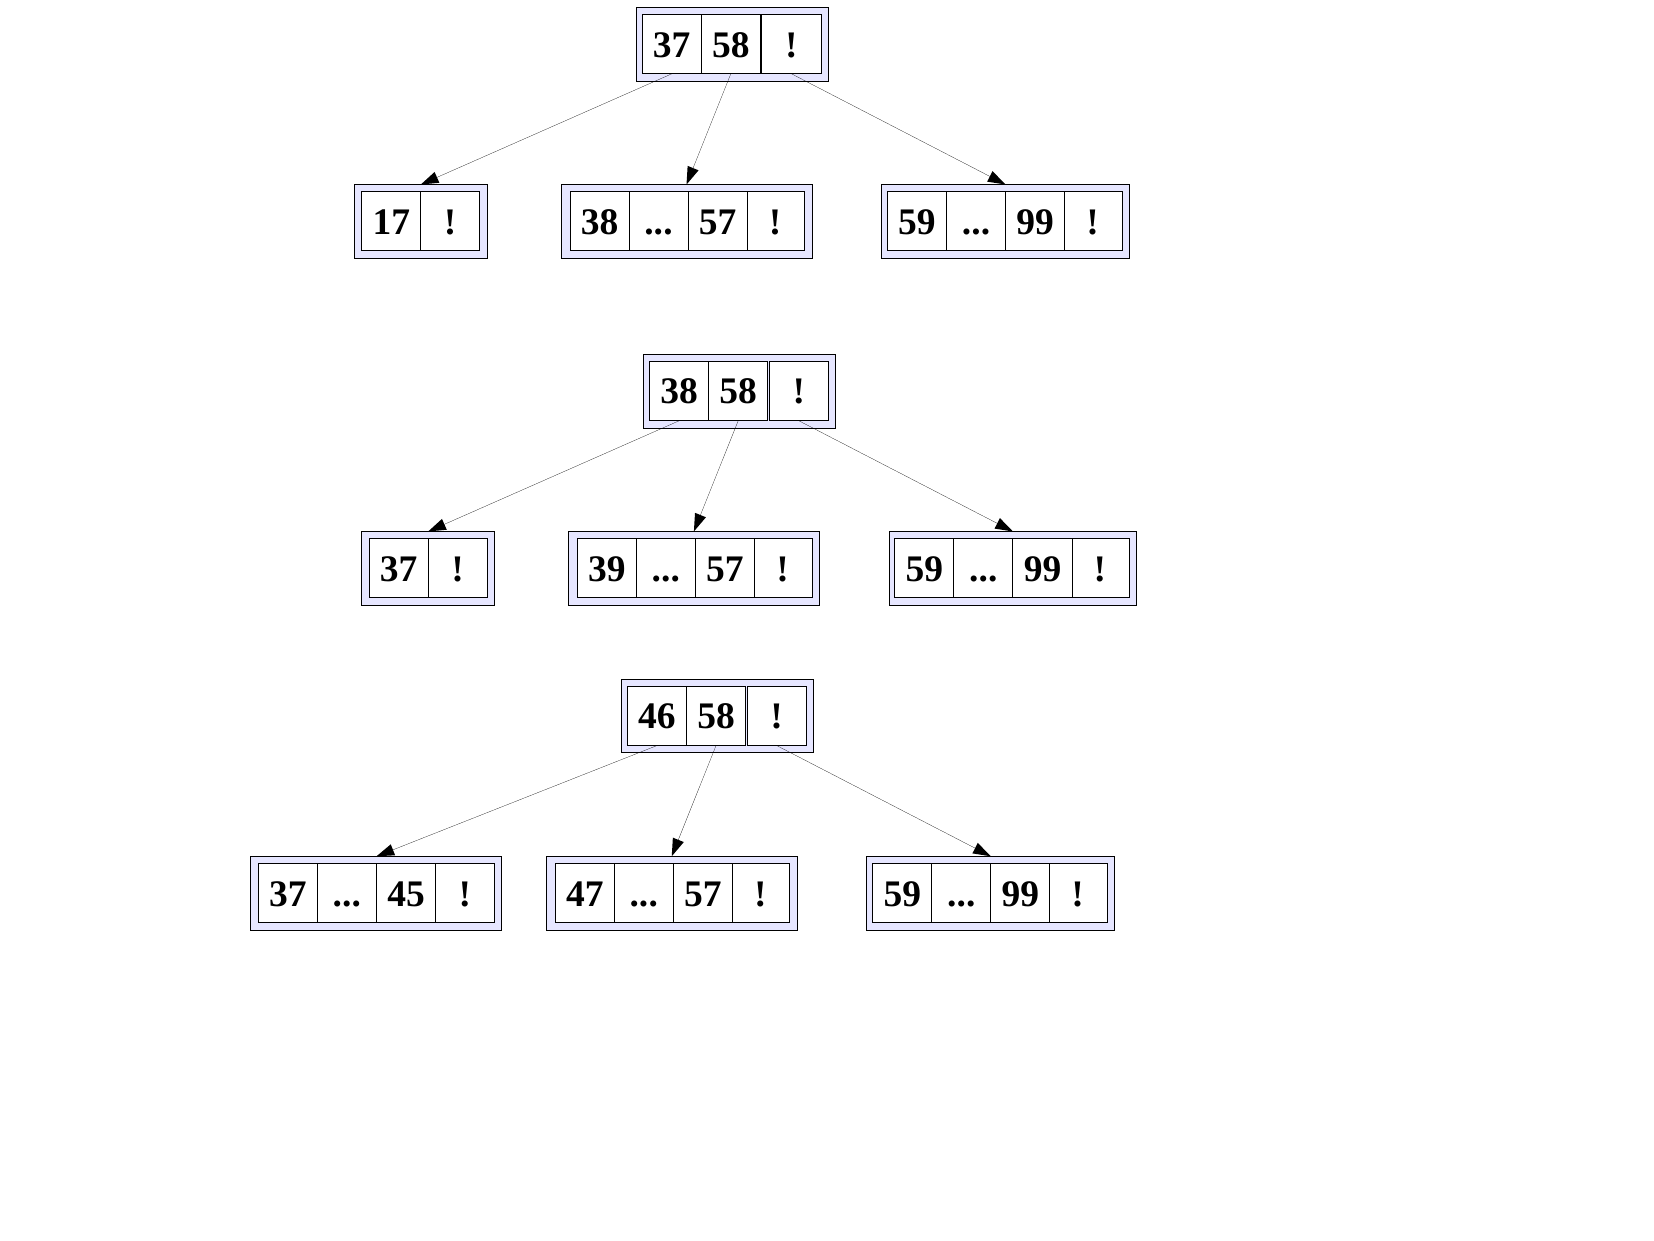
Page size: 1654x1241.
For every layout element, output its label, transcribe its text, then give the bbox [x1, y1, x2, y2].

text_box [881, 184, 1130, 259]
text_box ! [761, 14, 822, 74]
text_box 58 [708, 361, 768, 421]
text_box ... [614, 863, 673, 923]
text_box ! [755, 538, 813, 598]
text_box 17 [361, 191, 421, 251]
text_box ... [629, 191, 688, 251]
text_box 57 [695, 538, 755, 598]
text_box ! [1050, 863, 1108, 923]
text_box [656, 74, 730, 82]
text_box 58 [701, 14, 761, 74]
text_box ... [953, 538, 1012, 598]
text_box 99 [1012, 538, 1073, 598]
text_box [250, 856, 502, 931]
text_box [354, 184, 488, 259]
text_box 39 [577, 538, 636, 598]
text_box 37 [258, 863, 317, 923]
text_box ... [636, 538, 695, 598]
text_box 99 [990, 863, 1050, 923]
text_box [729, 74, 805, 82]
text_box [621, 679, 814, 753]
text_box [568, 531, 820, 606]
text_box ! [429, 538, 488, 598]
text_box [561, 184, 813, 259]
text_box [663, 421, 737, 429]
text_box ... [317, 863, 377, 923]
text_box 37 [369, 538, 429, 598]
text_box [643, 354, 836, 429]
text_box 57 [688, 191, 748, 251]
text_box ! [747, 686, 807, 746]
text_box 37 [642, 14, 701, 74]
text_box 59 [872, 863, 931, 923]
text_box [361, 531, 495, 606]
text_box ! [748, 191, 805, 251]
text_box 38 [649, 361, 708, 421]
text_box ! [733, 863, 790, 923]
text_box ! [1065, 191, 1123, 251]
text_box ! [1073, 538, 1130, 598]
text_box 59 [887, 191, 946, 251]
text_box [889, 531, 1137, 606]
text_box [546, 856, 798, 931]
text_box 99 [1005, 191, 1065, 251]
text_box ... [946, 191, 1005, 251]
text_box 46 [627, 686, 686, 746]
text_box 57 [673, 863, 733, 923]
text_box ! [769, 361, 829, 421]
text_box ! [421, 191, 480, 251]
text_box [636, 7, 829, 82]
text_box 45 [377, 863, 436, 923]
text_box ! [436, 863, 495, 923]
text_box 59 [894, 538, 953, 598]
text_box 38 [570, 191, 629, 251]
text_box [641, 746, 715, 753]
text_box 47 [555, 863, 614, 923]
text_box [866, 856, 1115, 931]
text_box 58 [686, 686, 746, 746]
text_box ... [931, 863, 990, 923]
